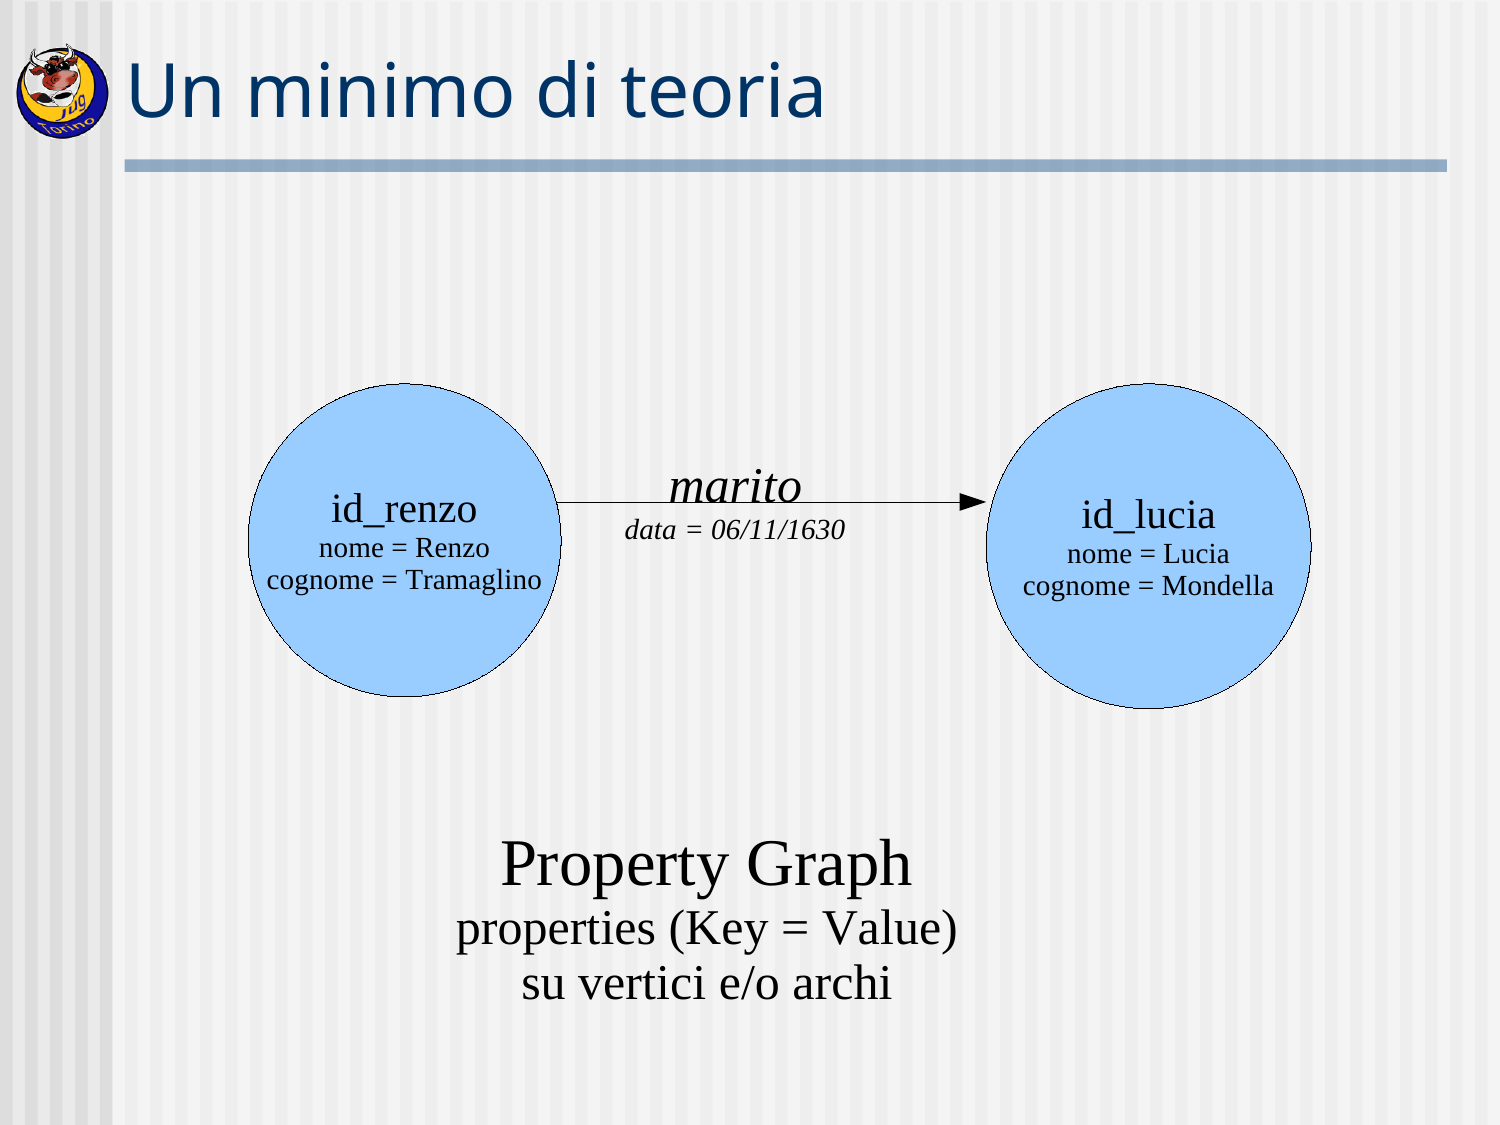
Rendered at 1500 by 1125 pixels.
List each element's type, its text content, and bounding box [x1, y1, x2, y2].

text_box id_renzo nome = Renzo cognome = Tramaglino [248, 383, 562, 697]
text_box id_lucia nome = Lucia cognome = Mondella [986, 383, 1312, 709]
picture [5, 36, 119, 149]
title Un minimo di teoria [124, 50, 1482, 138]
text_box Property Graph properties (Key = Value) su vertici e/o archi [441, 818, 974, 1018]
